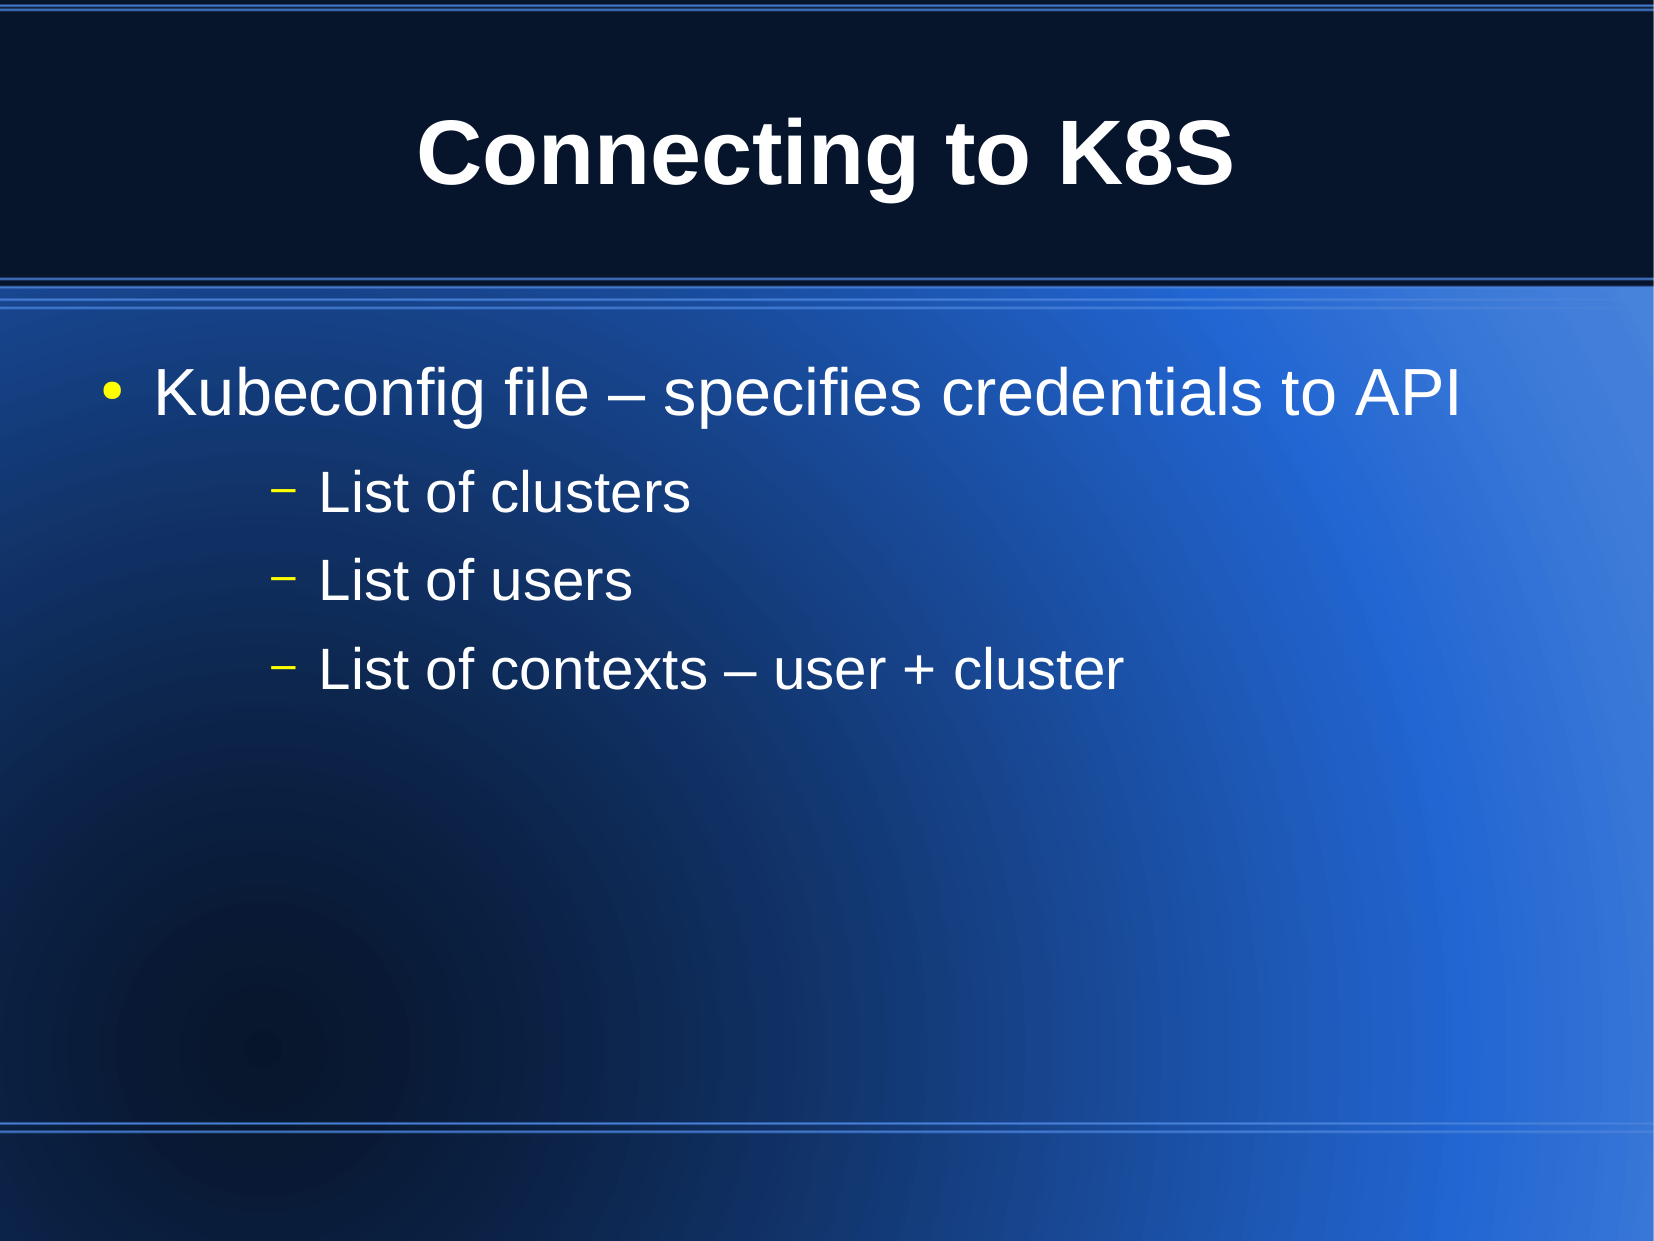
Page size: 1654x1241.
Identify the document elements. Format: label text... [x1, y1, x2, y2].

picture [0, 0, 1654, 1241]
list Kubeconfig file – specifies credentials to API List of clusters List of users List of contexts – user + cluster [82, 355, 1571, 1058]
title Connecting to K8S [82, 49, 1571, 257]
